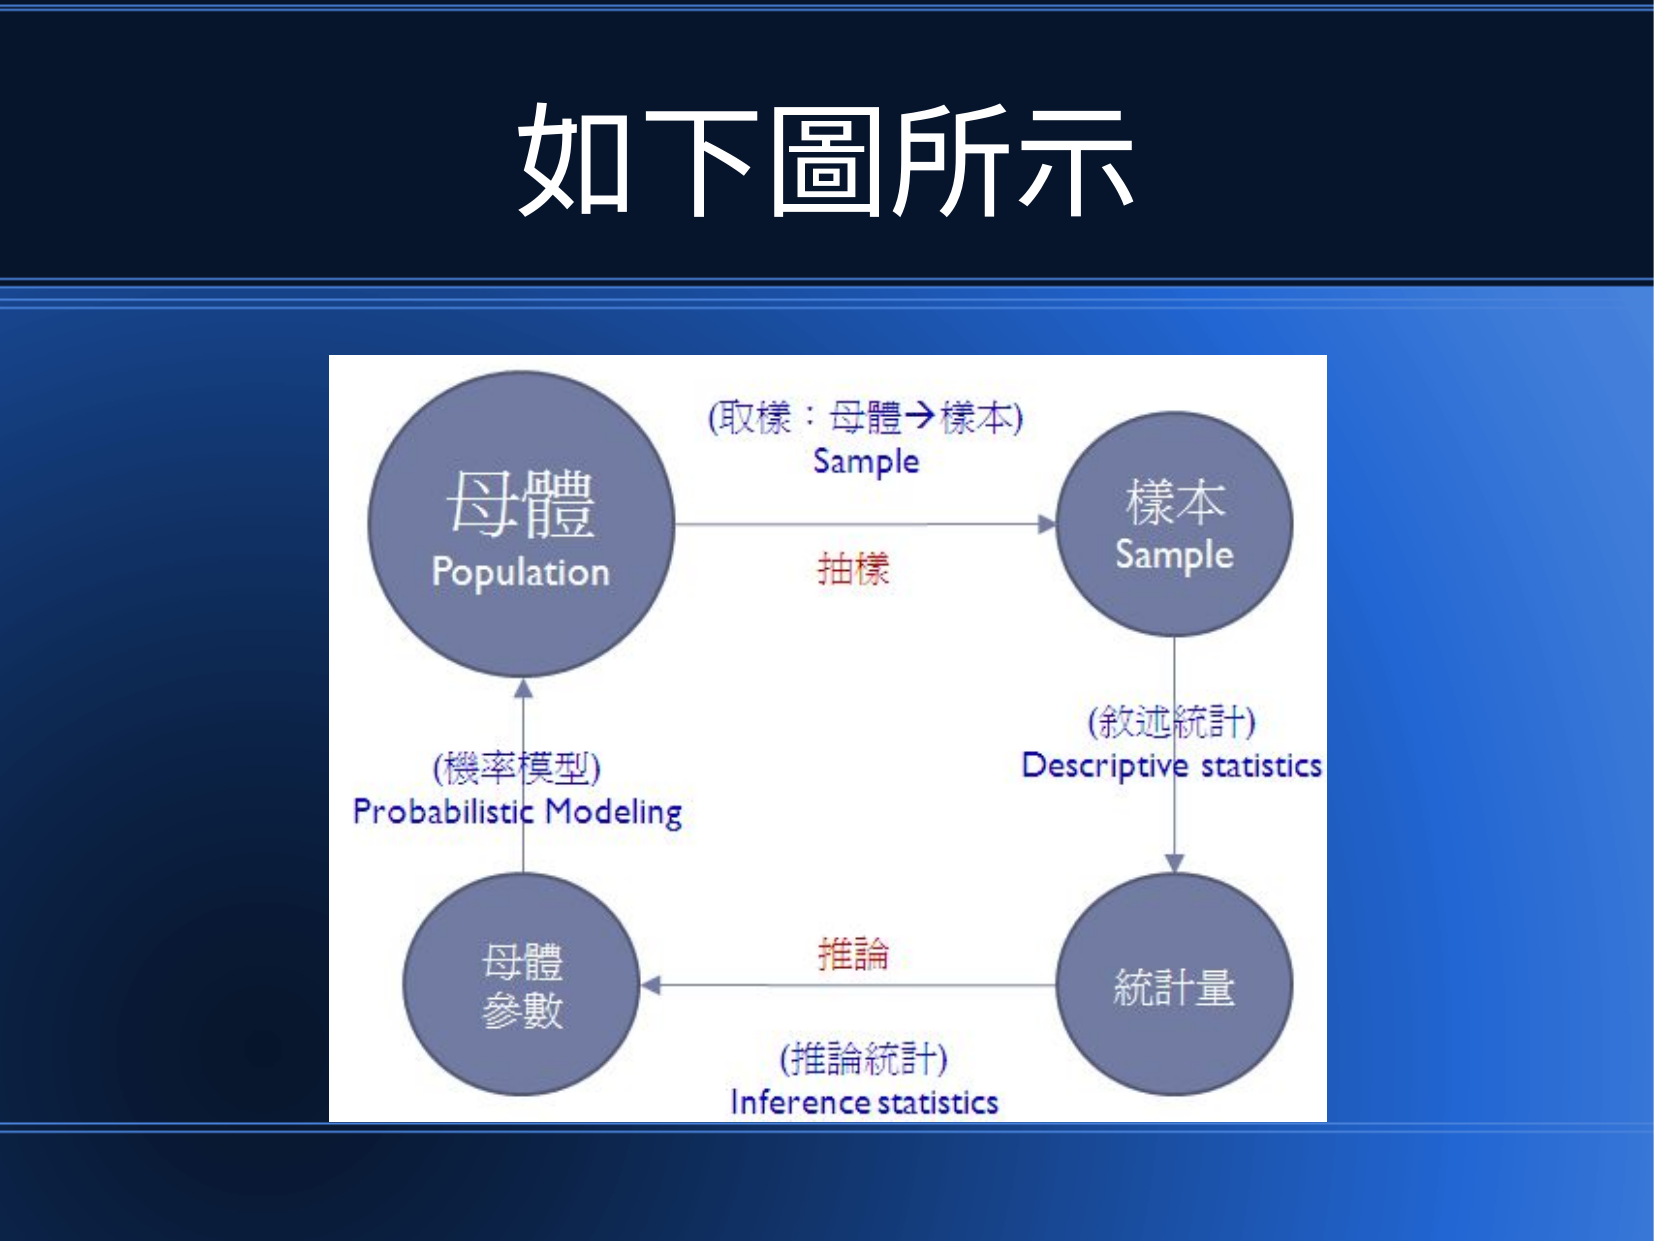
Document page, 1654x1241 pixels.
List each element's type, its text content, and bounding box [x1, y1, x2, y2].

picture [0, 0, 1654, 1241]
title 如下圖所示 [82, 49, 1571, 257]
